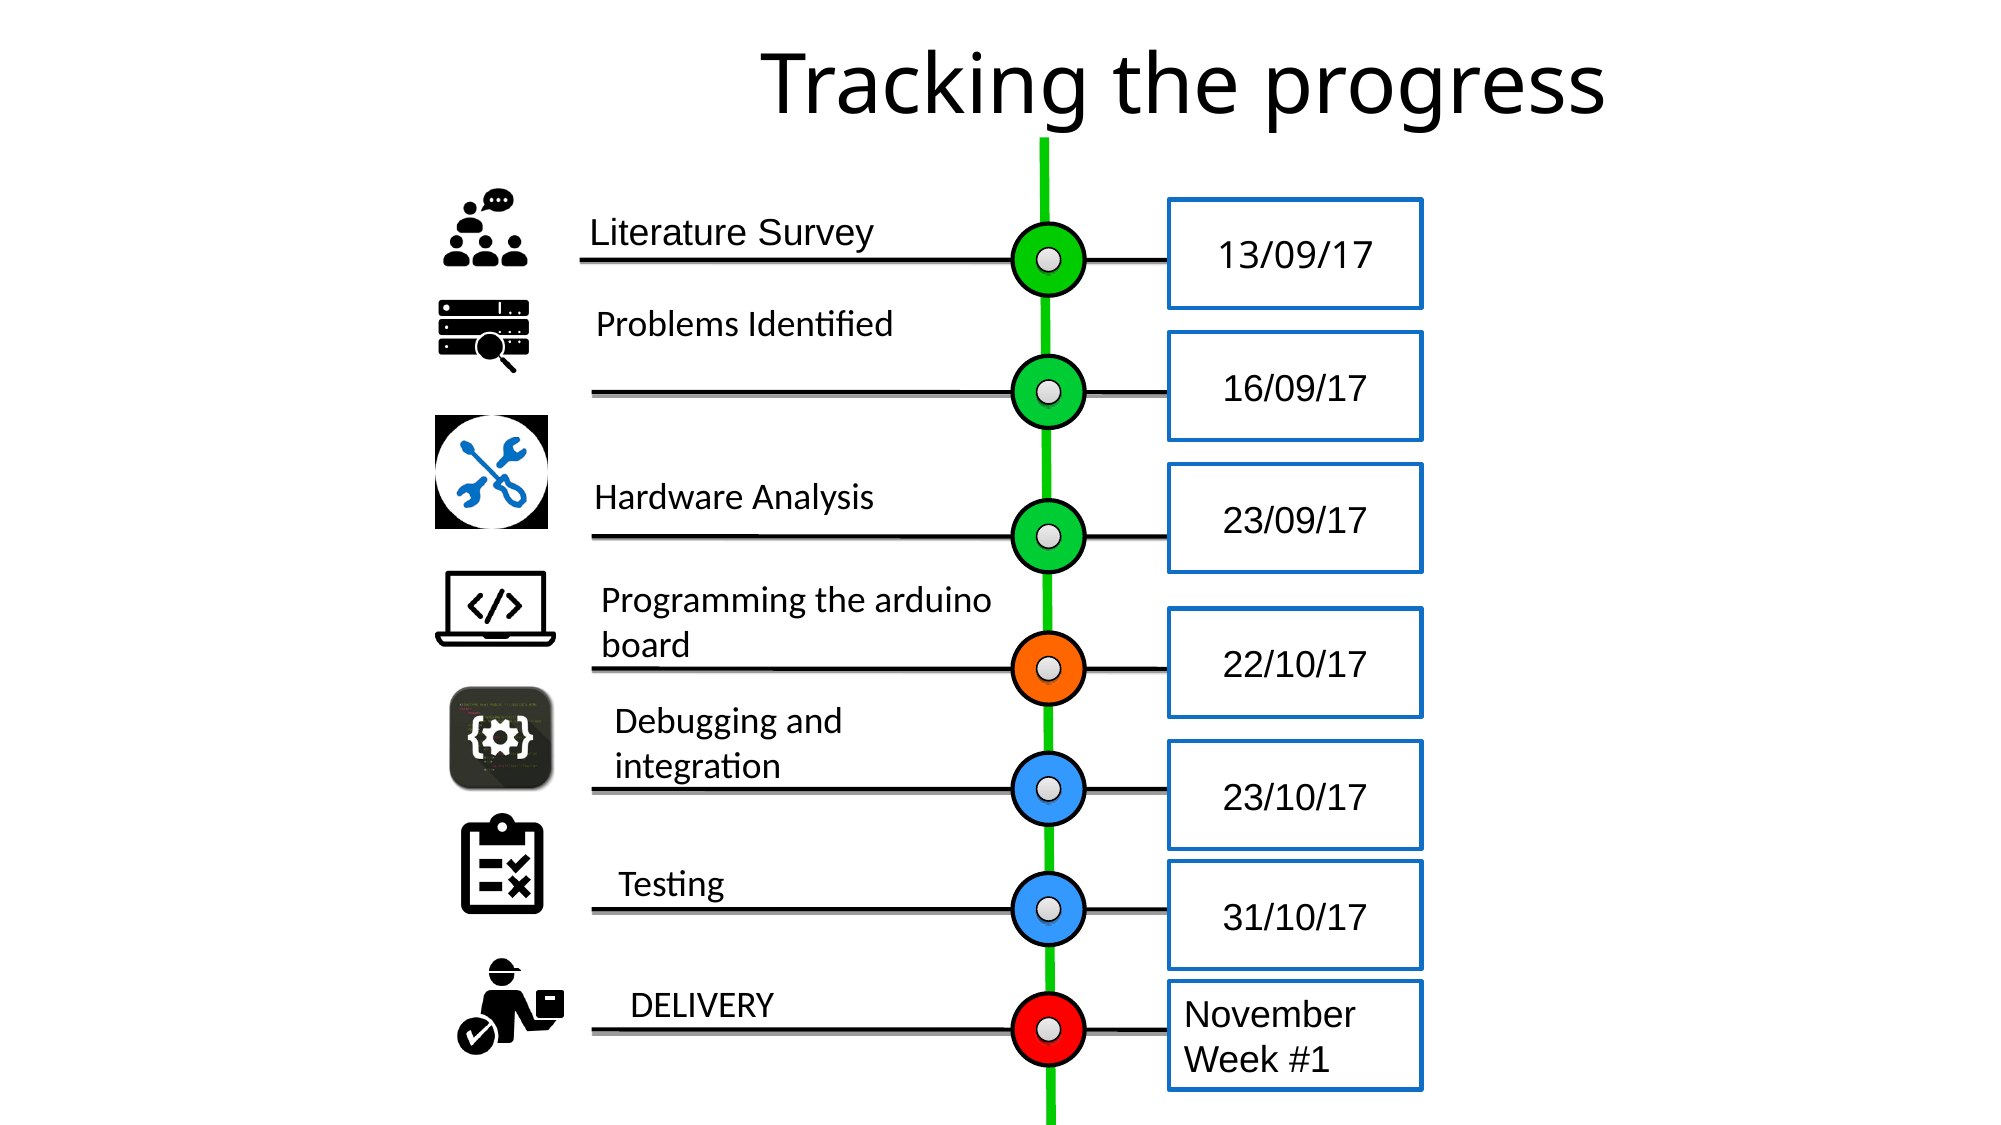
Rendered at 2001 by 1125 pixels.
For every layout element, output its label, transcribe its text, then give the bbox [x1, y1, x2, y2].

text_box Literature Survey [574, 200, 1032, 261]
picture [445, 682, 555, 792]
text_box [1012, 355, 1085, 428]
text_box [1012, 500, 1085, 573]
text_box November Week #1 [1168, 981, 1422, 1090]
text_box Programming the arduino board [586, 568, 1032, 673]
picture [447, 945, 574, 1072]
text_box Problems Identified [581, 291, 955, 352]
text_box [1012, 993, 1085, 1066]
text_box 22/10/17 [1168, 608, 1422, 717]
text_box Hardware Analysis [579, 464, 1037, 525]
picture [447, 813, 557, 923]
text_box [1012, 223, 1085, 296]
picture [435, 548, 556, 669]
text_box DELIVERY [615, 972, 953, 1033]
picture [423, 182, 549, 392]
picture [435, 415, 548, 529]
text_box 913/09/17 [1180, 223, 1410, 284]
text_box 23/10/17 [1168, 740, 1422, 849]
text_box Debugging and integration [599, 688, 985, 794]
text_box 31/10/17 [1168, 861, 1422, 970]
text_box [1012, 752, 1085, 825]
text_box [1012, 632, 1085, 705]
text_box 16/09/17 [1168, 331, 1422, 441]
text_box Tracking the progress [745, 17, 1547, 132]
text_box [1012, 873, 1085, 946]
text_box 23/09/17 [1168, 464, 1422, 573]
text_box [1168, 199, 1422, 308]
text_box Testing [603, 851, 929, 912]
